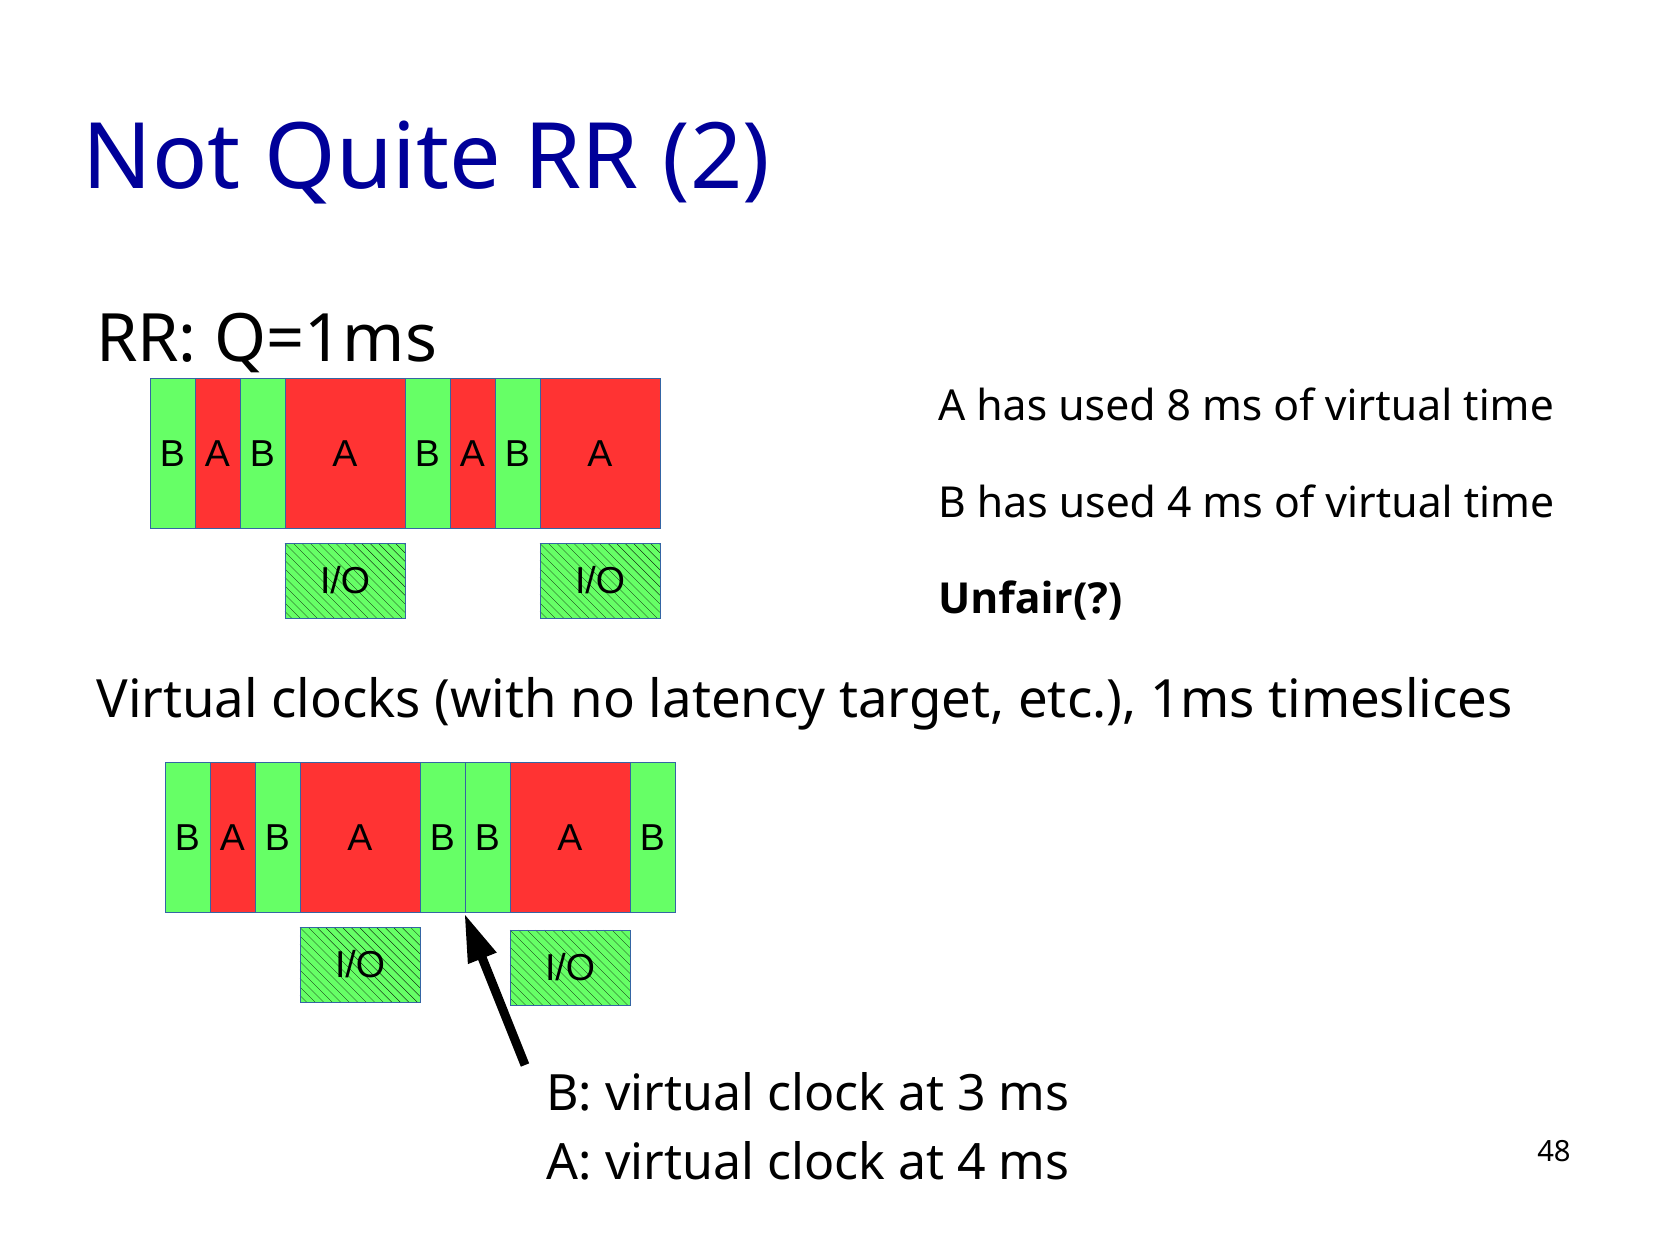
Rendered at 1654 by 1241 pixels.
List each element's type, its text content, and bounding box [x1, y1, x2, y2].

text_box B: virtual clock at 3 ms A: virtual clock at 4 ms [521, 1050, 1096, 1186]
text_box B [150, 378, 196, 529]
text_box B [495, 378, 540, 529]
text_box B [420, 762, 465, 913]
text_box A [211, 762, 255, 913]
text_box A [286, 378, 405, 529]
text_box B [630, 762, 676, 913]
text_box B [165, 762, 211, 913]
text_box B [255, 762, 300, 913]
title Not Quite RR (2) [82, 49, 1571, 257]
text_box B [465, 762, 510, 913]
text_box B [240, 378, 286, 529]
list RR: Q=1ms [60, 290, 1571, 391]
text_box A [196, 378, 240, 529]
text_box A [510, 762, 630, 913]
text_box I/O [540, 543, 661, 619]
text_box I/O [510, 930, 631, 1006]
text_box A [450, 378, 495, 529]
text_box I/O [285, 543, 406, 619]
text_box A [540, 378, 661, 529]
text_box A [300, 762, 420, 913]
text_box Virtual clocks (with no latency target, etc.), 1ms timeslices [68, 661, 1516, 781]
text_box B [405, 378, 450, 529]
text_box A has used 8 ms of virtual time B has used 4 ms of virtual time Unfair(?) [915, 375, 1606, 694]
text_box I/O [300, 927, 421, 1003]
